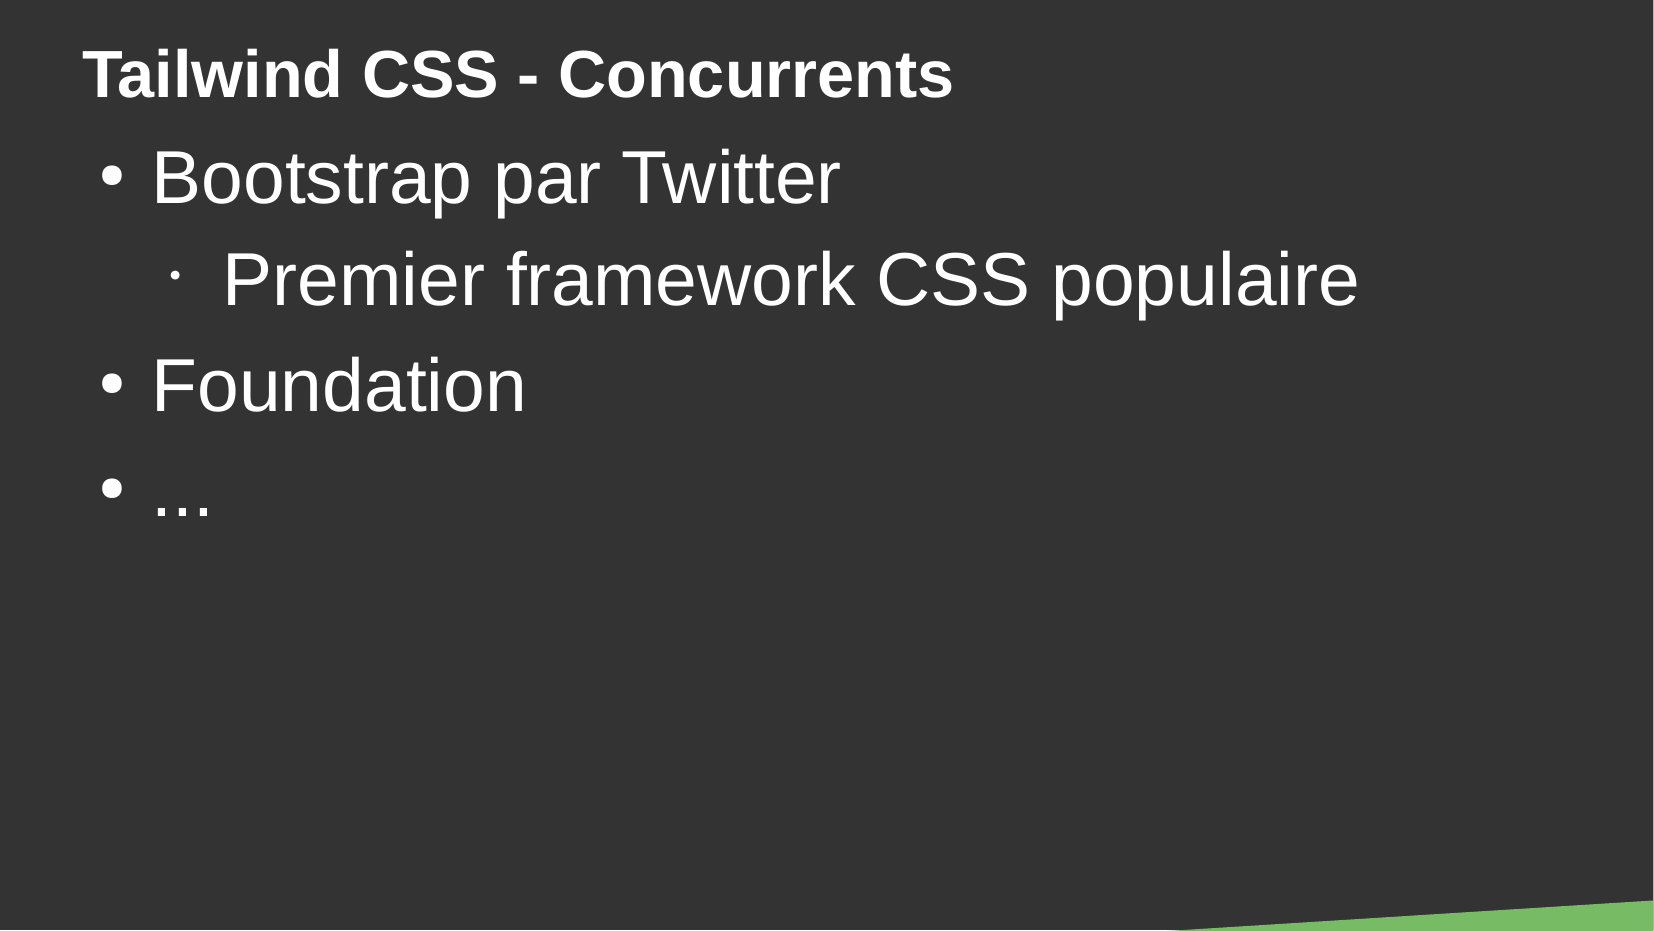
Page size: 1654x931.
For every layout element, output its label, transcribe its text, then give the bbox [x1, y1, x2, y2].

text_box [1167, 900, 1654, 931]
title Tailwind CSS - Concurrents [82, 37, 1571, 114]
list Bootstrap par Twitter Premier framework CSS populaire Foundation ... [80, 135, 1620, 697]
